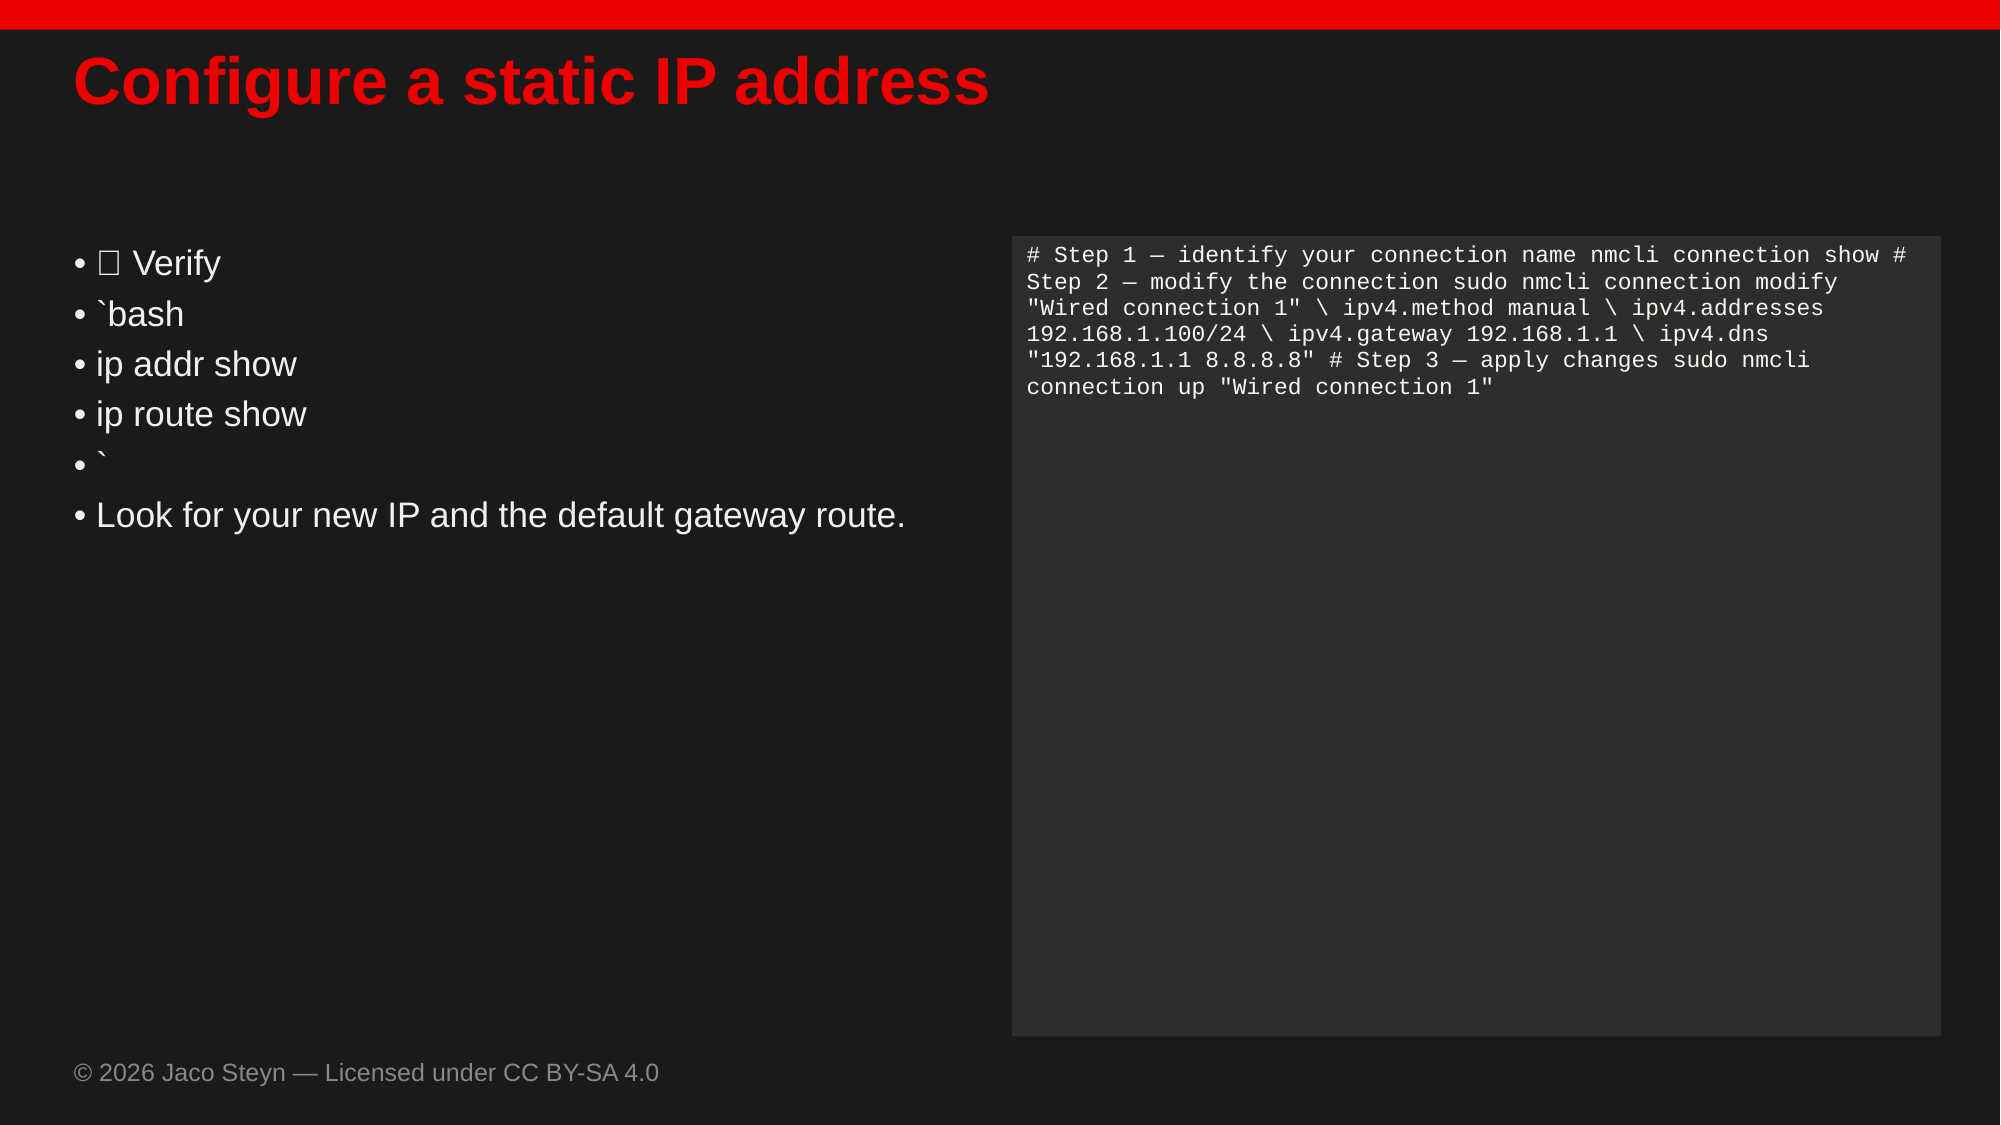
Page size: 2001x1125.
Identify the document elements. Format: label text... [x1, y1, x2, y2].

text_box [0, 0, 2001, 30]
text_box © 2026 Jaco Steyn — Licensed under CC BY-SA 4.0 [59, 1051, 1942, 1093]
text_box Configure a static IP address [59, 36, 1942, 208]
text_box # Step 1 — identify your connection name nmcli connection show # Step 2 — modify the connection sudo nmcli connection modify "Wired connection 1" \ ipv4.method manual \ ipv4.addresses 192.168.1.100/24 \ ipv4.gateway 192.168.1.1 \ ipv4.dns "192.168.1.1 8.8.8.8" # Step 3 — apply changes sudo nmcli connection up "Wired connection 1" [1011, 236, 1942, 1037]
text_box • ✅ Verify • `bash • ip addr show • ip route show • ` • Look for your new IP and the default gateway route. [59, 236, 989, 1037]
